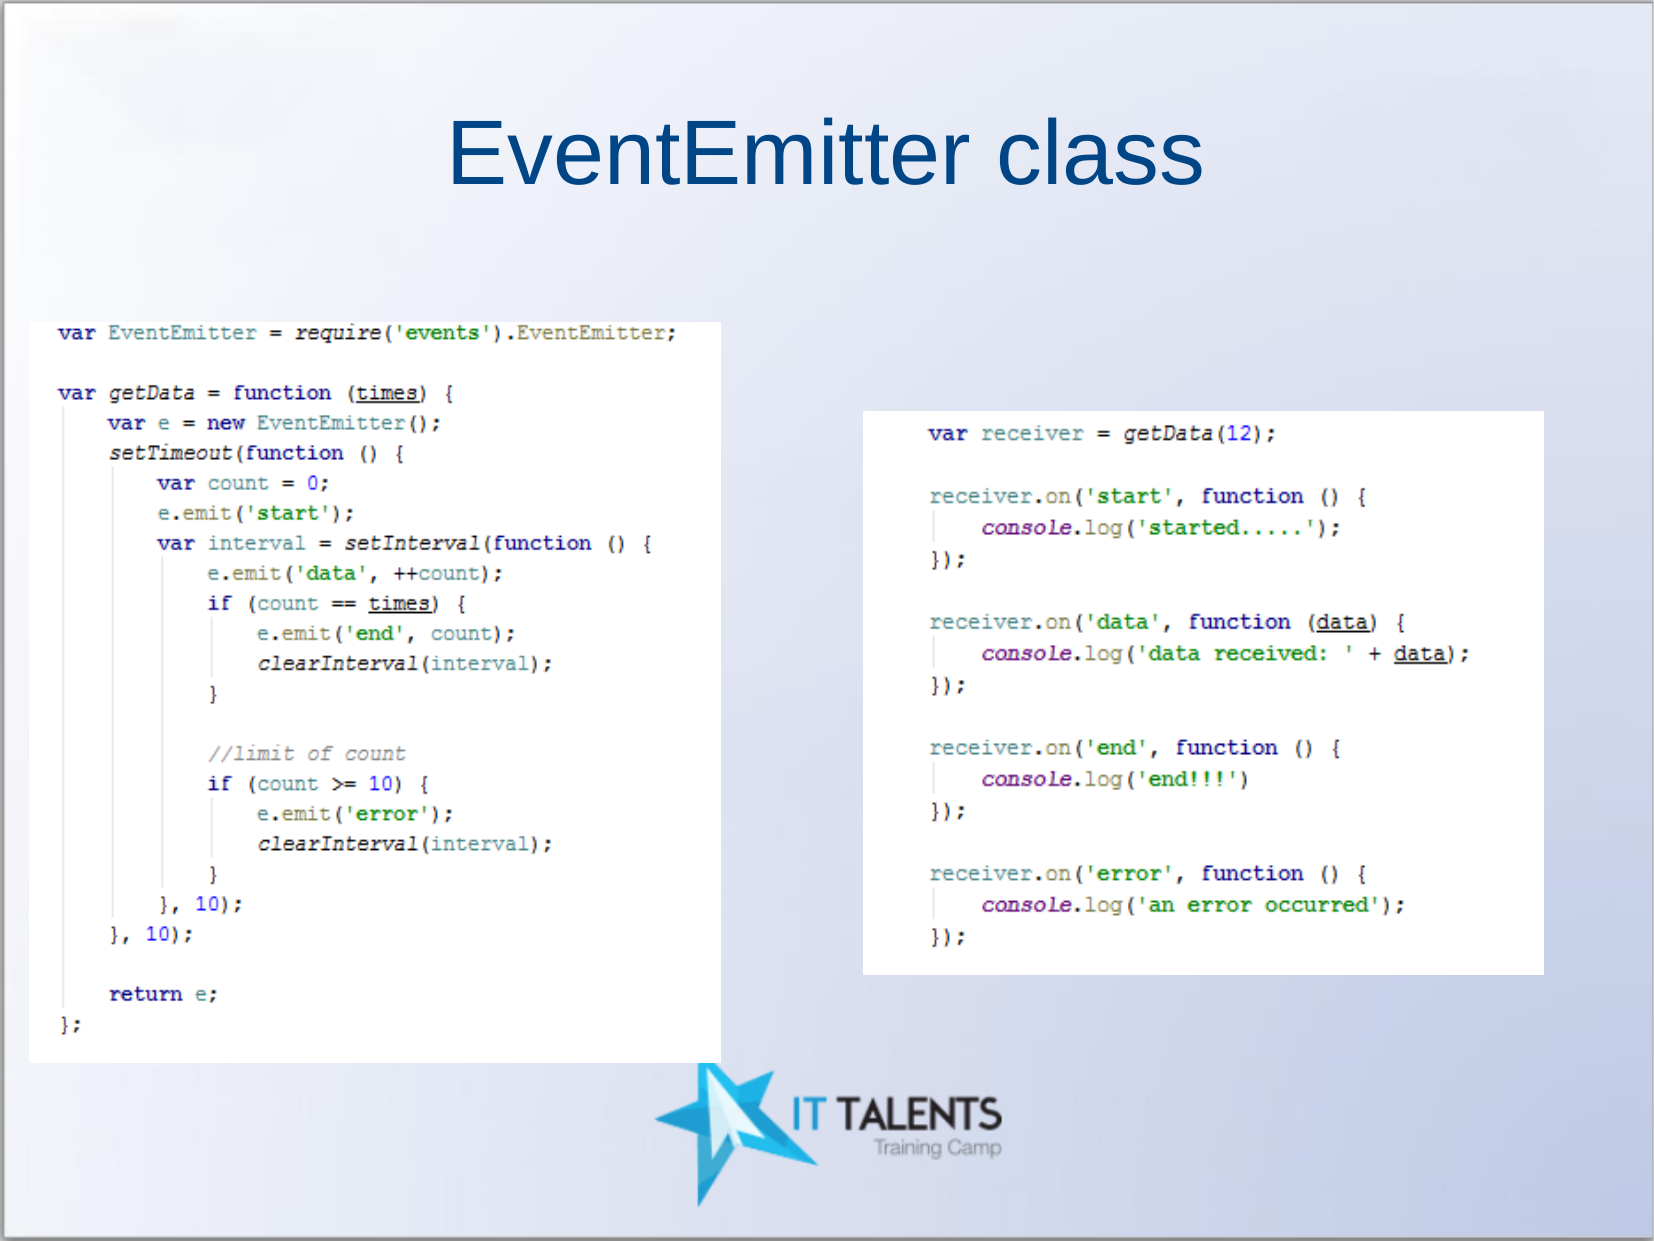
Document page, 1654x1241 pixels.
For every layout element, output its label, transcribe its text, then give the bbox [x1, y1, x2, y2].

title EventEmitter class [82, 49, 1571, 257]
picture [0, 0, 1654, 1241]
